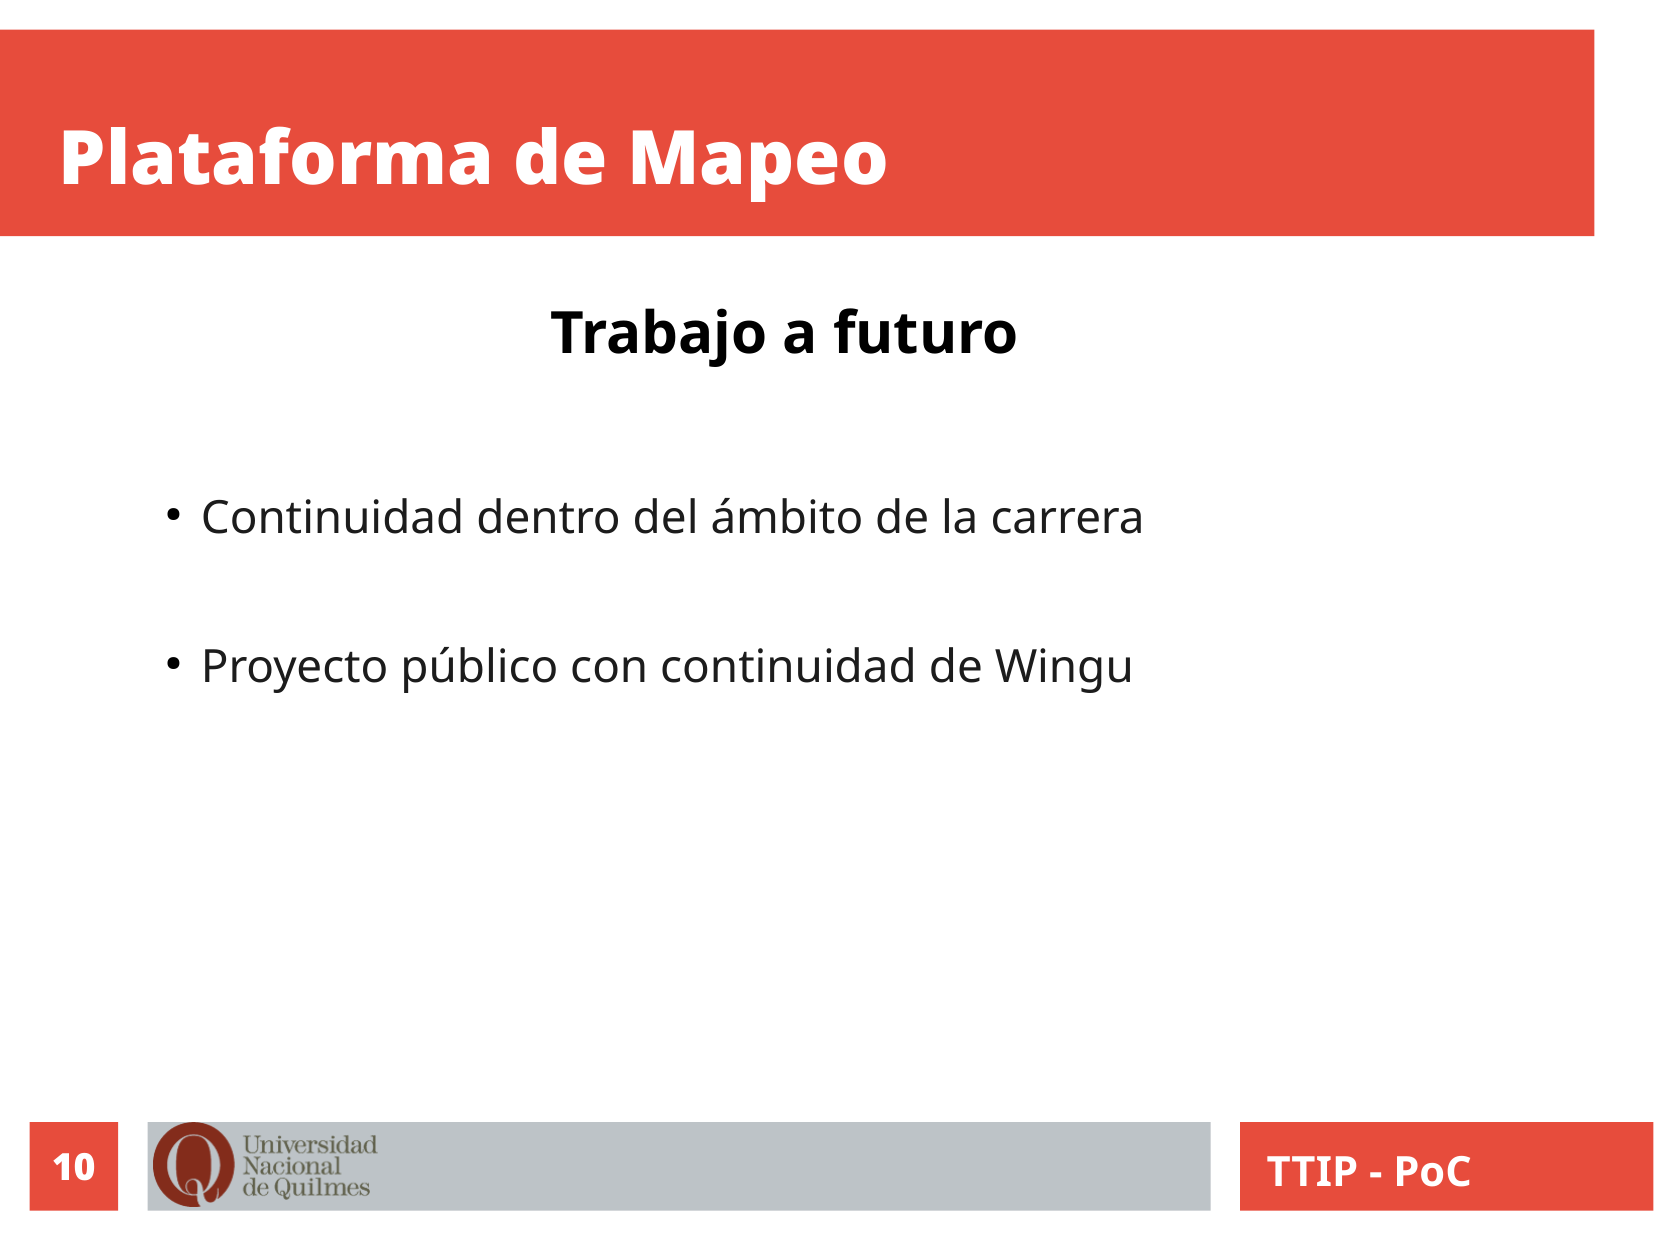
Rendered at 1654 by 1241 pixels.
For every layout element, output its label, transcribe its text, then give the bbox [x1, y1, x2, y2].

title Plataforma de Mapeo [59, 59, 1595, 207]
text_box Trabajo a futuro [330, 283, 1288, 392]
list Continuidad dentro del ámbito de la carrera Proyecto público con continuidad de Wingu [165, 484, 1524, 993]
picture [153, 1122, 378, 1207]
text_box TTIP - PoC [1251, 1133, 1548, 1200]
